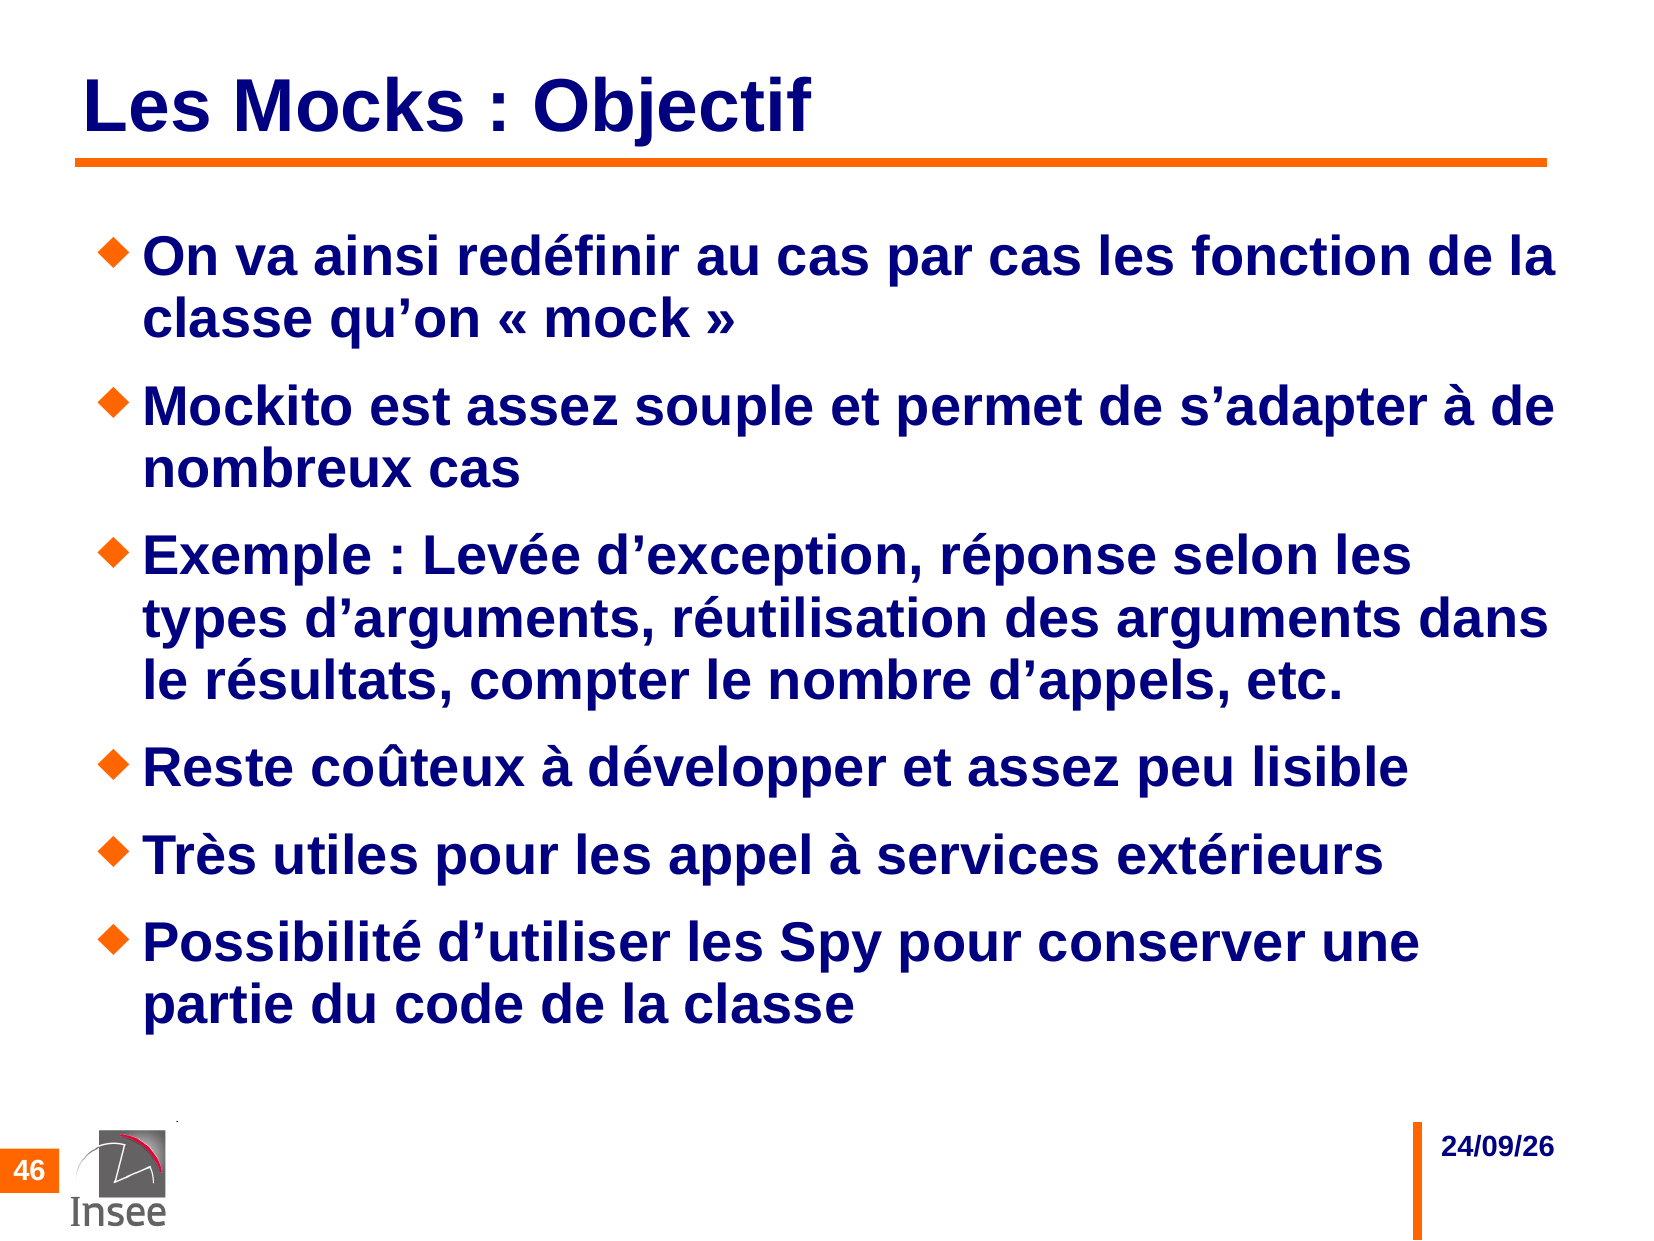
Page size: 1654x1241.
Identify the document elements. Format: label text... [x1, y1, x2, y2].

picture [62, 1121, 178, 1241]
list On va ainsi redéfinir au cas par cas les fonction de la classe qu’on « mock » Mockito est assez souple et permet de s’adapter à de nombreux cas Exemple : Levée d’exception, réponse selon les types d’arguments, réutilisation des arguments dans le résultats, compter le nombre d’appels, etc. Reste coûteux à développer et assez peu lisible Très utiles pour les appel à services extérieurs Possibilité d’utiliser les Spy pour conserver une partie du code de la classe [82, 224, 1571, 1051]
title Les Mocks : Objectif [82, 49, 1619, 163]
